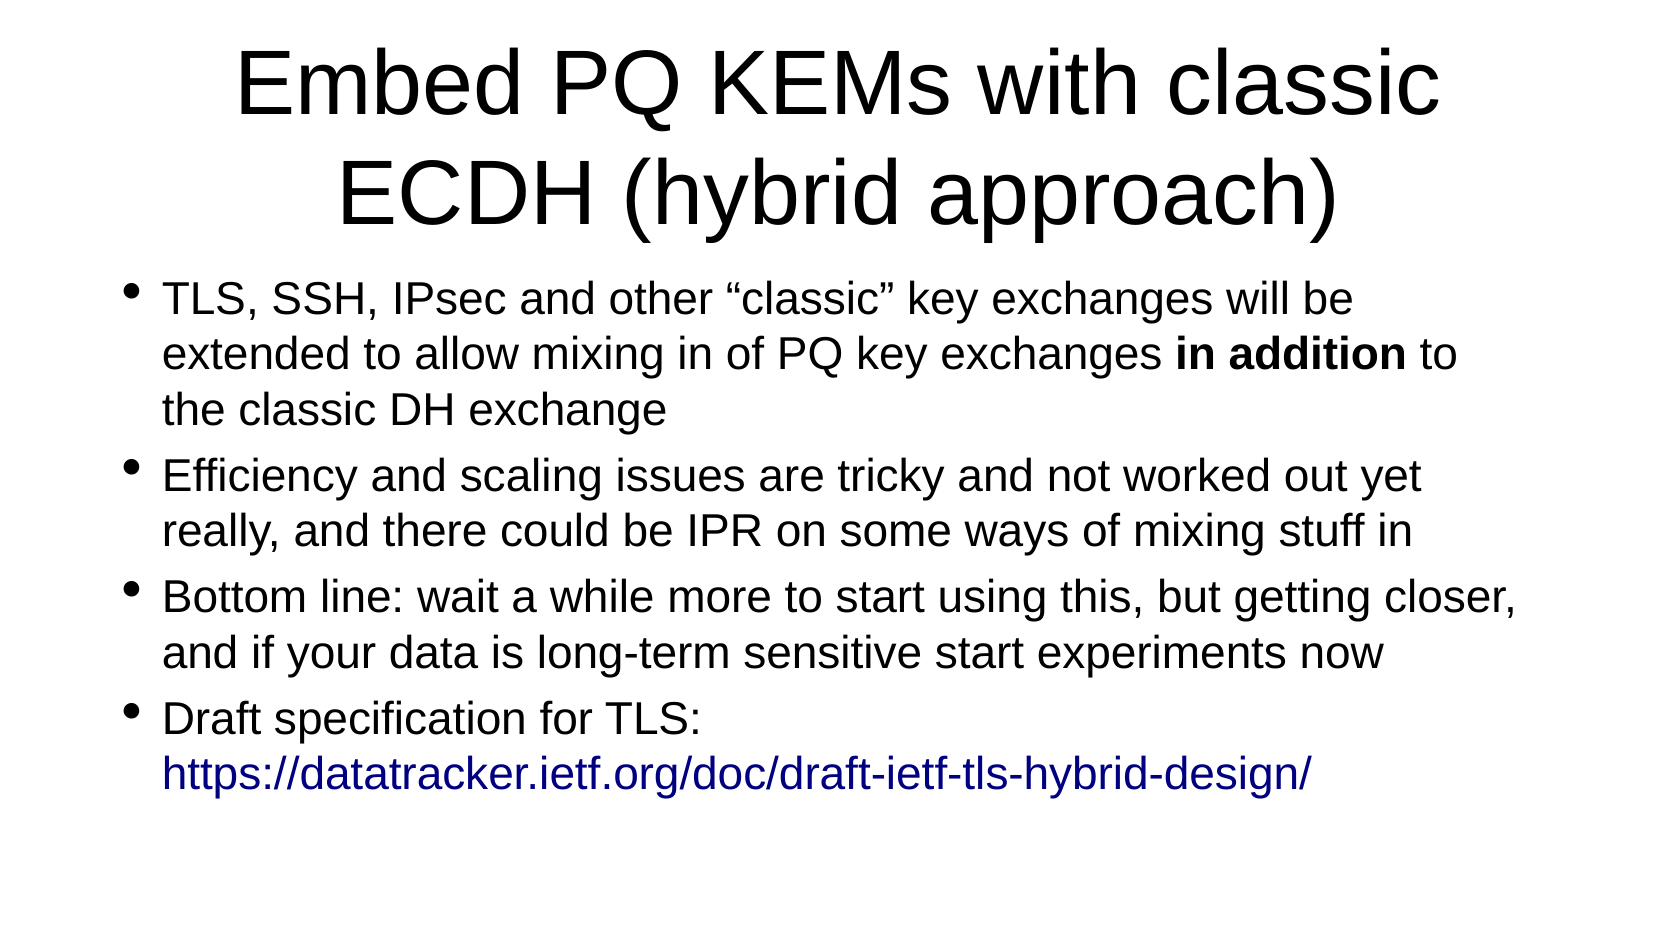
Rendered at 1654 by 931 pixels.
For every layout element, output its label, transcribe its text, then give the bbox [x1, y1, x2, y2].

title Embed PQ KEMs with classic ECDH (hybrid approach) [123, 41, 1519, 224]
list TLS, SSH, IPsec and other “classic” key exchanges will be extended to allow mixing in of PQ key exchanges in addition to the classic DH exchange Efficiency and scaling issues are tricky and not worked out yet really, and there could be IPR on some ways of mixing stuff in Bottom line: wait a while more to start using this, but getting closer, and if your data is long-term sensitive start experiments now Draft specification for TLS: https://datatracker.ietf.org/doc/draft-ietf-tls-hybrid-design/ [123, 268, 1519, 819]
